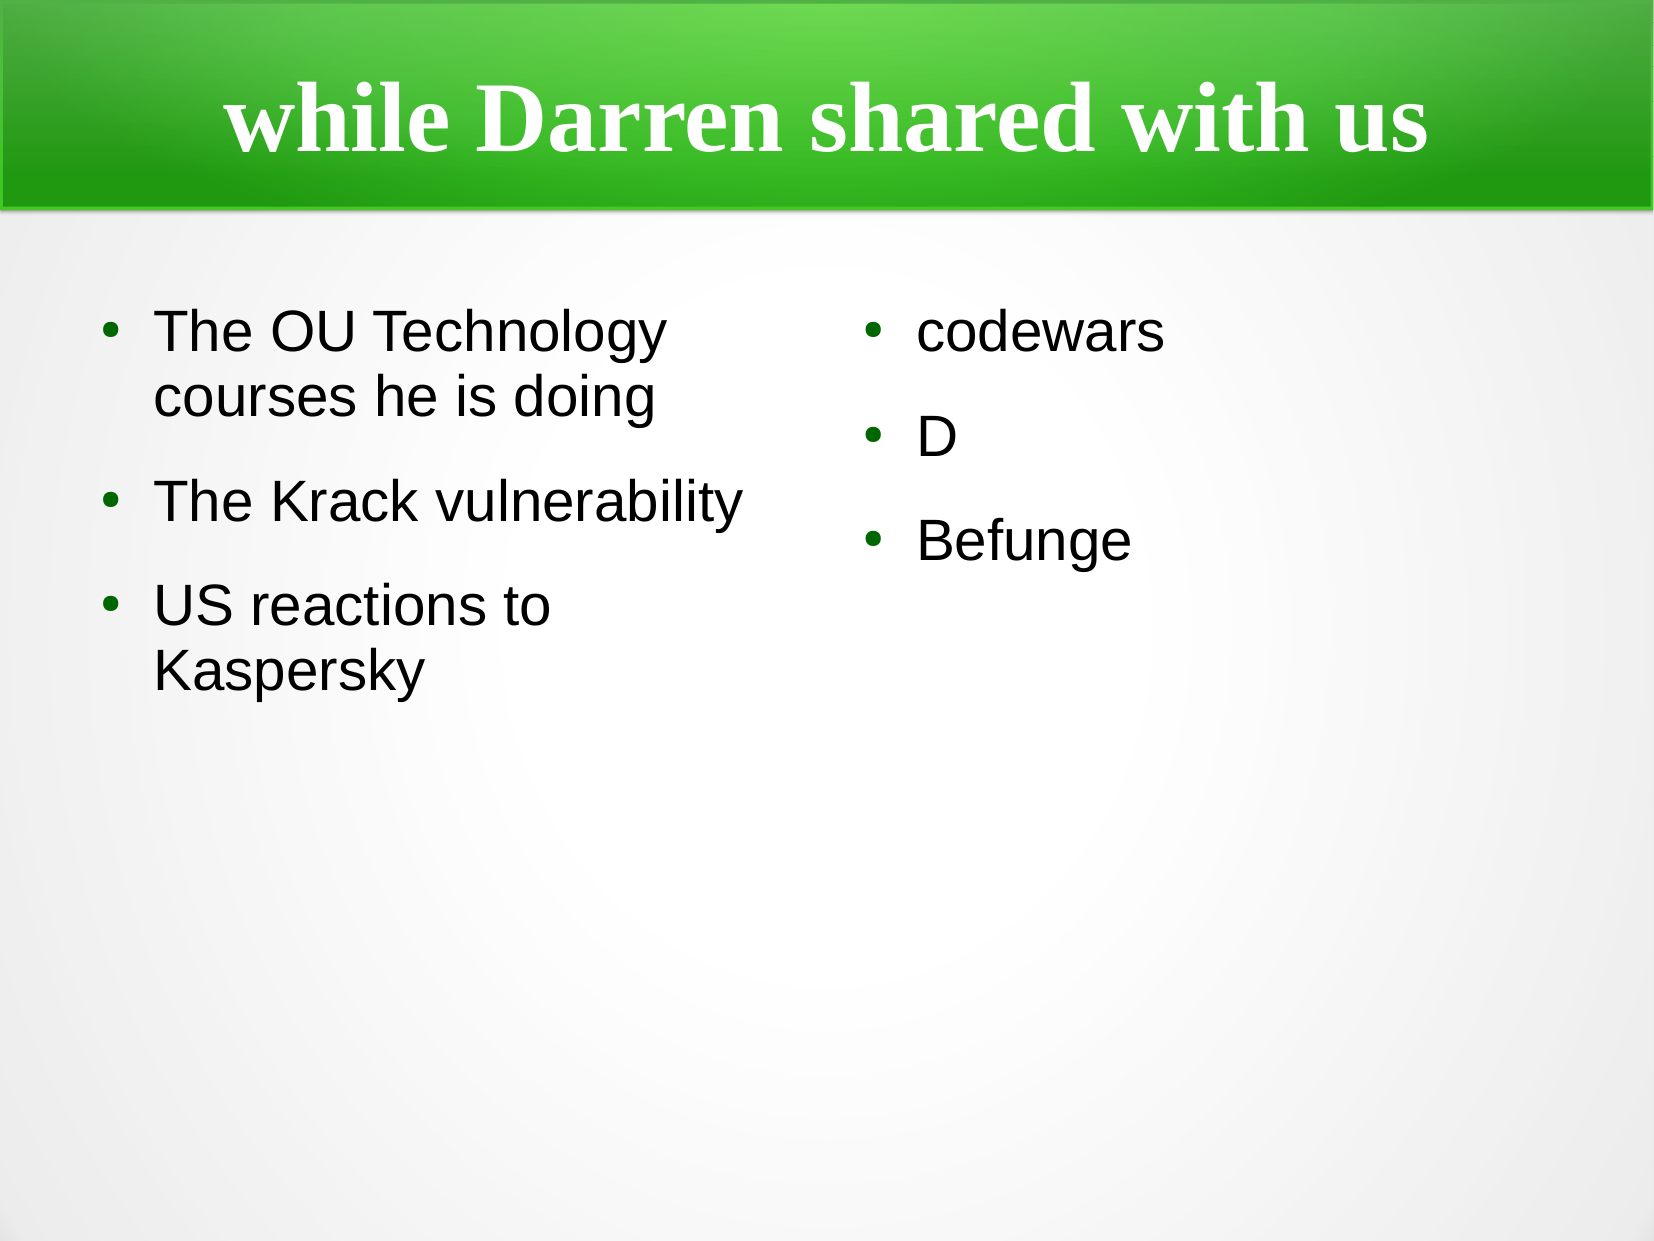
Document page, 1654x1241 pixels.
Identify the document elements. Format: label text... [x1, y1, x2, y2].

title while Darren shared with us [82, 45, 1571, 192]
list The OU Technology courses he is doing The Krack vulnerability US reactions to Kaspersky [82, 299, 809, 1019]
list codewars D Befunge [845, 299, 1572, 1019]
